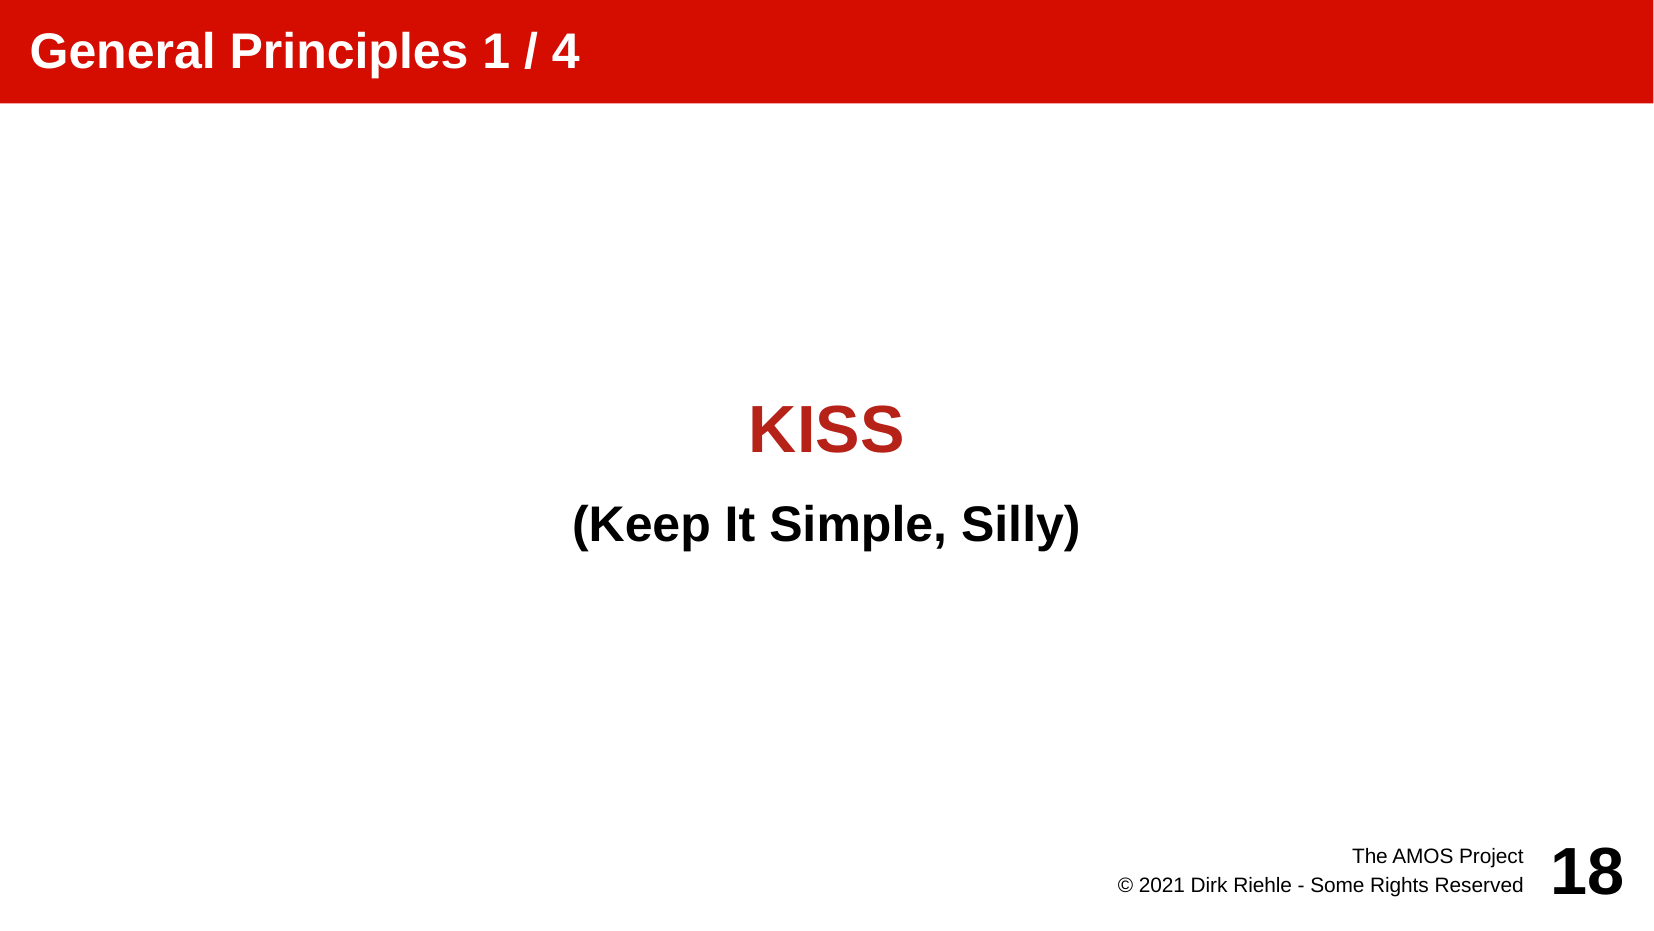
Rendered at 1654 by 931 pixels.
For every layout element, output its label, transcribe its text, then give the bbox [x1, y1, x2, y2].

subtitle KISS (Keep It Simple, Silly) [29, 132, 1625, 813]
title General Principles 1 / 4 [0, 0, 1654, 104]
